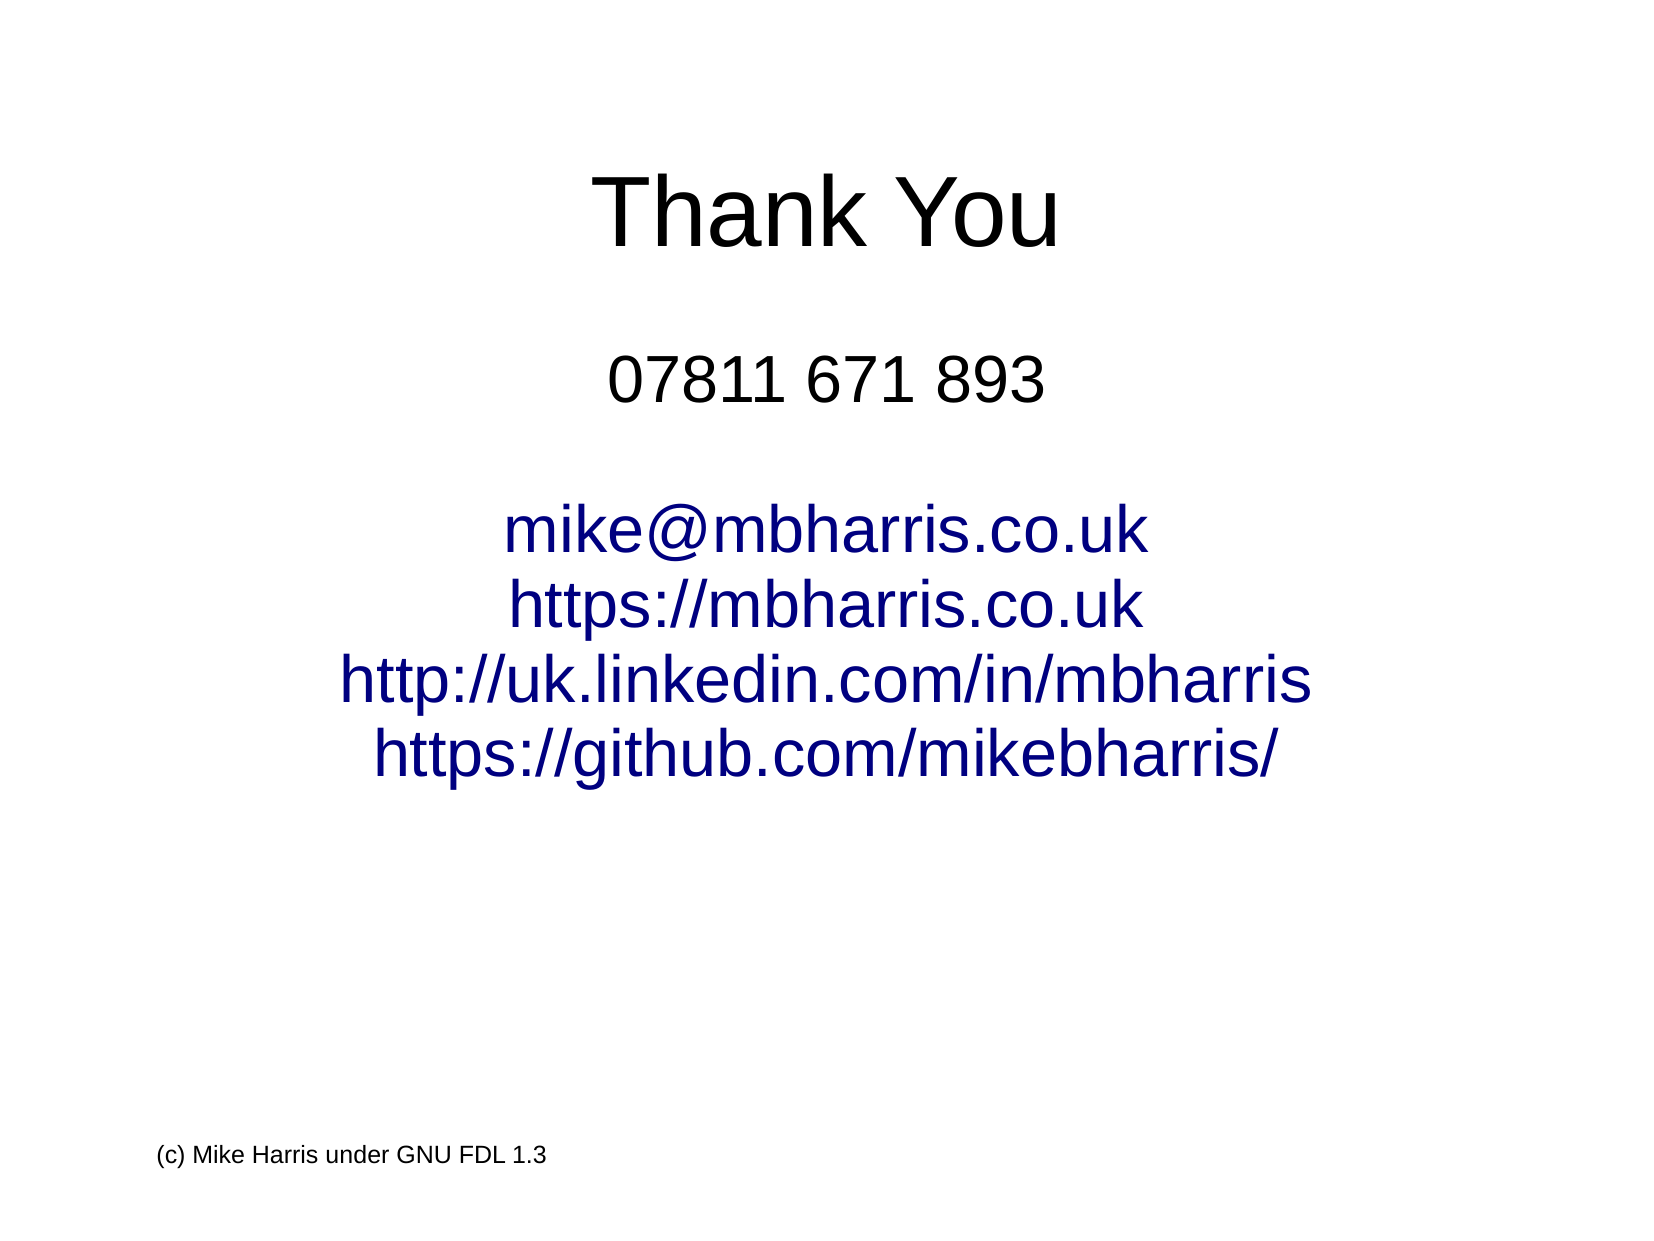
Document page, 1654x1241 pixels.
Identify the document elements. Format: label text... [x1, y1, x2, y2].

text_box (c) Mike Harris under GNU FDL 1.3 [141, 1133, 1063, 1193]
subtitle Thank You 07811 671 893 mike@mbharris.co.uk https://mbharris.co.uk http://uk.linkedin.com/in/mbharris https://github.com/mikebharris/ [82, 49, 1571, 1010]
